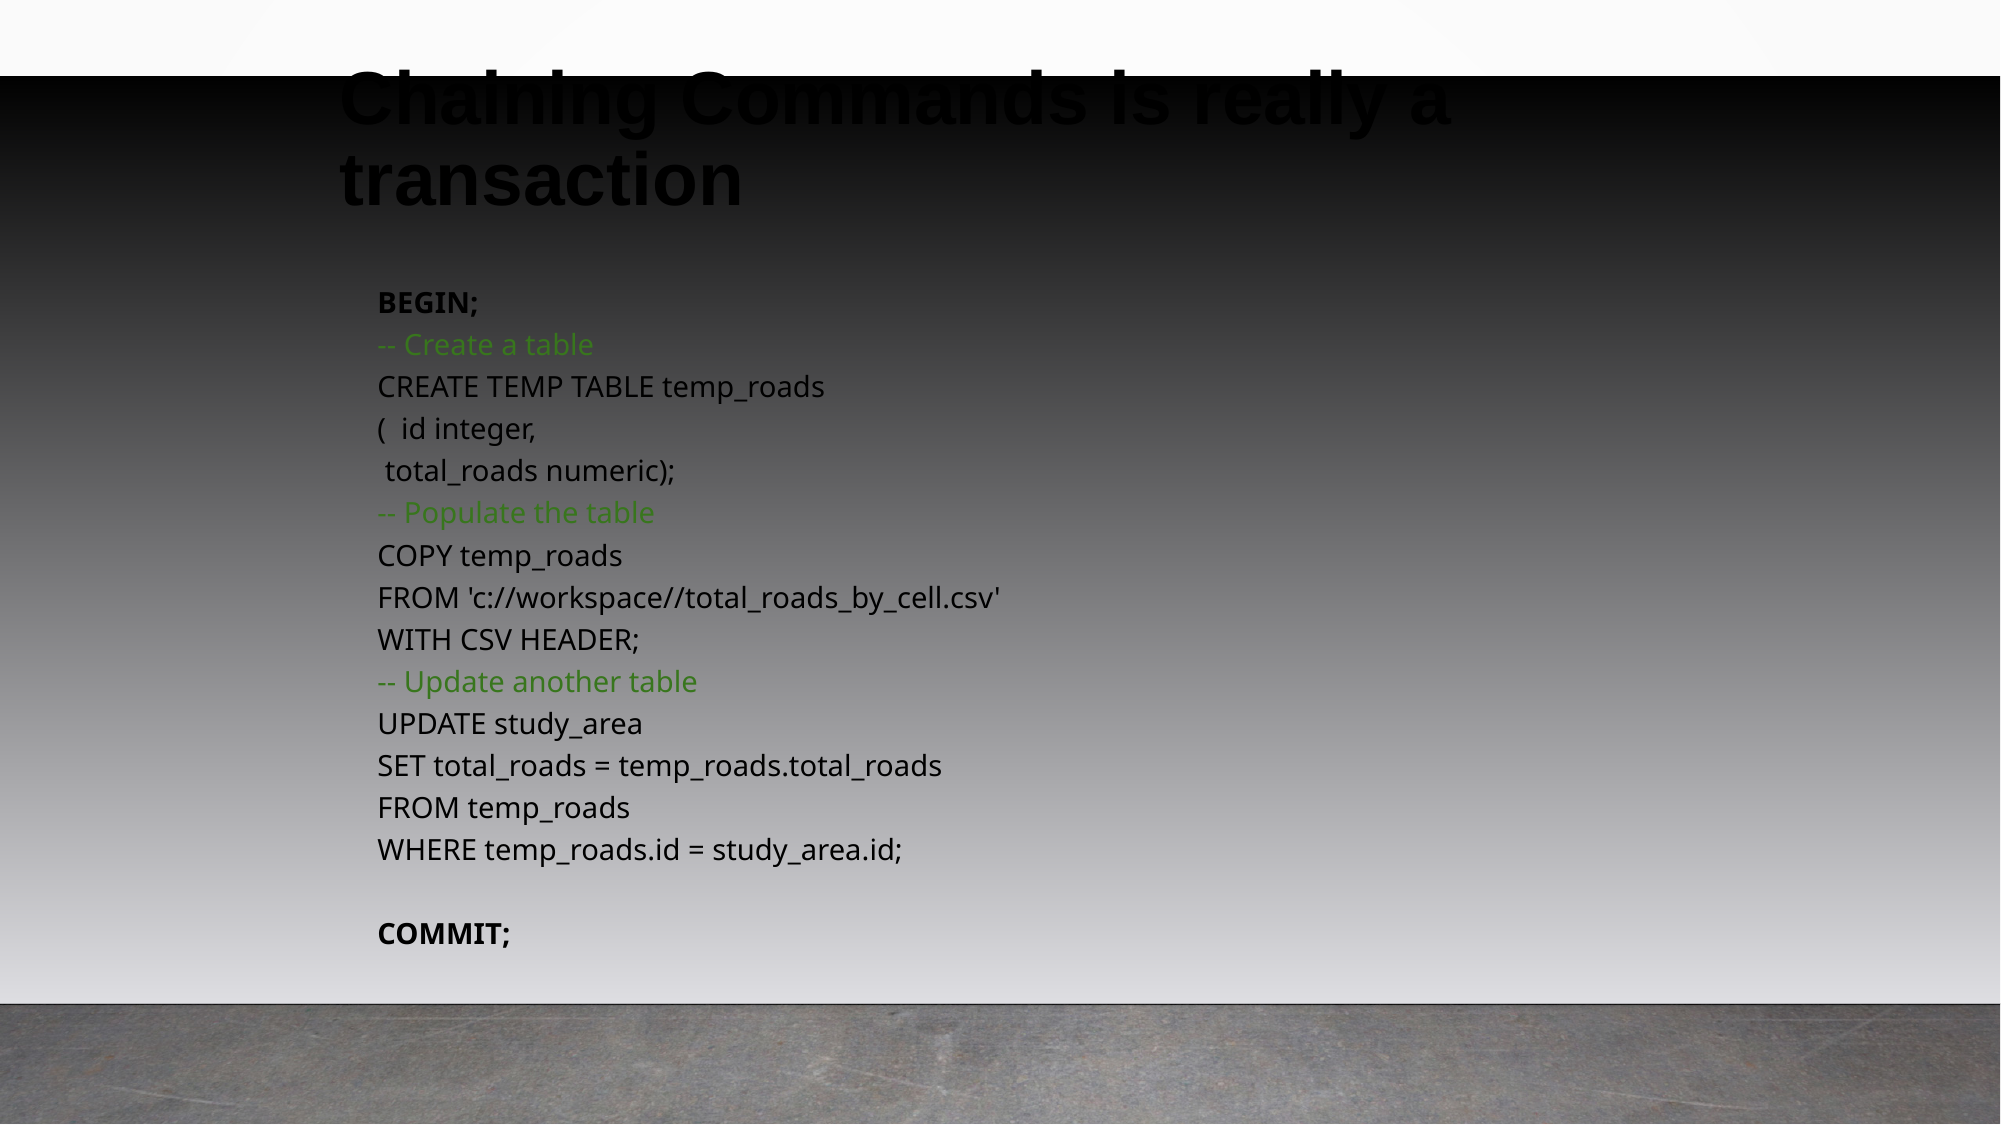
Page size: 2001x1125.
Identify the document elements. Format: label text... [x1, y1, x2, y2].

title Chaining Commands is really a transaction [324, 45, 1675, 233]
list BEGIN; -- Create a table CREATE TEMP TABLE temp_roads ( id integer, total_roads numeric); -- Populate the table COPY temp_roads FROM 'c://workspace//total_roads_by_cell.csv' WITH CSV HEADER; -- Update another table UPDATE study_area SET total_roads = temp_roads.total_roads FROM temp_roads WHERE temp_roads.id = study_area.id; COMMIT; [324, 262, 1675, 1078]
